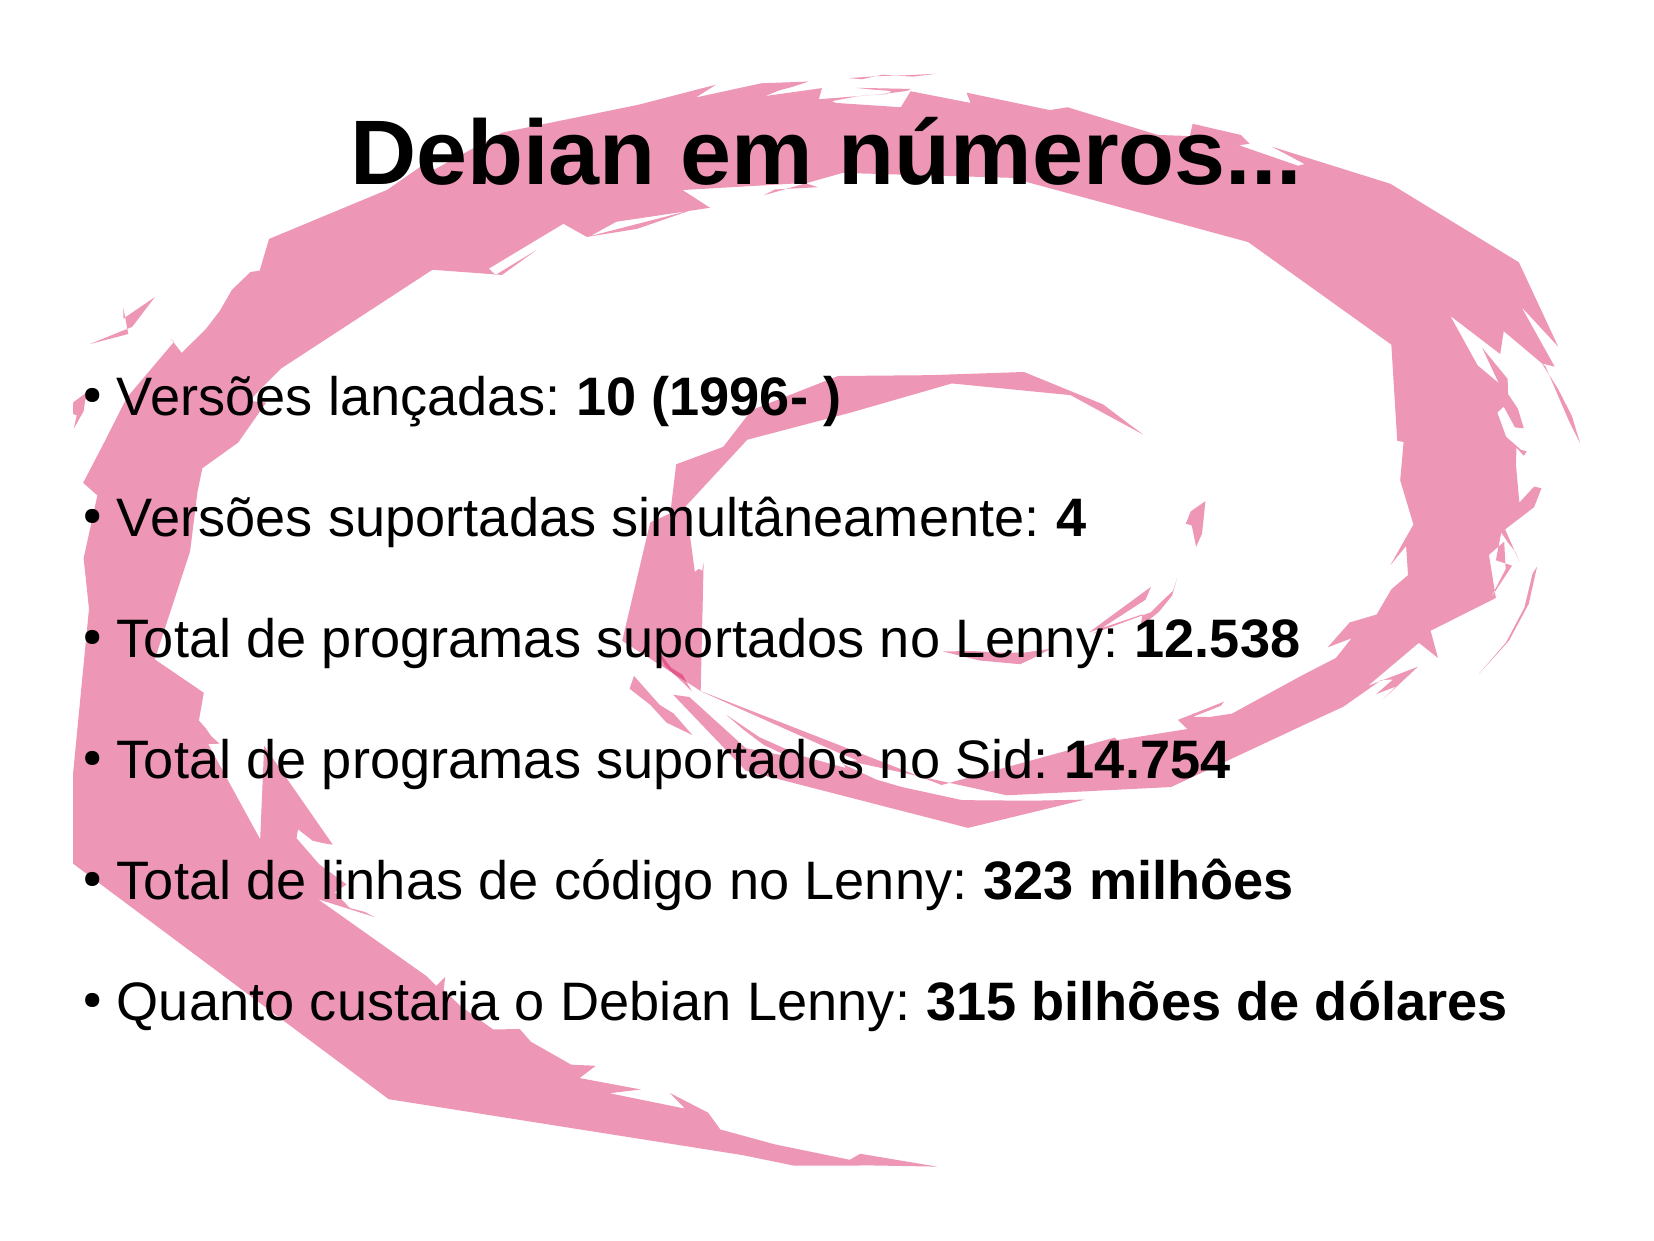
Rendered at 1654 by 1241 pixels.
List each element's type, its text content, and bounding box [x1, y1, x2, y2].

title Debian em números... [82, 56, 1571, 250]
subtitle Versões lançadas: 10 (1996- ) Versões suportadas simultâneamente: 4 Total de programas suportados no Lenny: 12.538 Total de programas suportados no Sid: 14.754 Total de linhas de código no Lenny: 323 milhôes Quanto custaria o Debian Lenny: 315 bilhões de dólares [82, 297, 1571, 1102]
